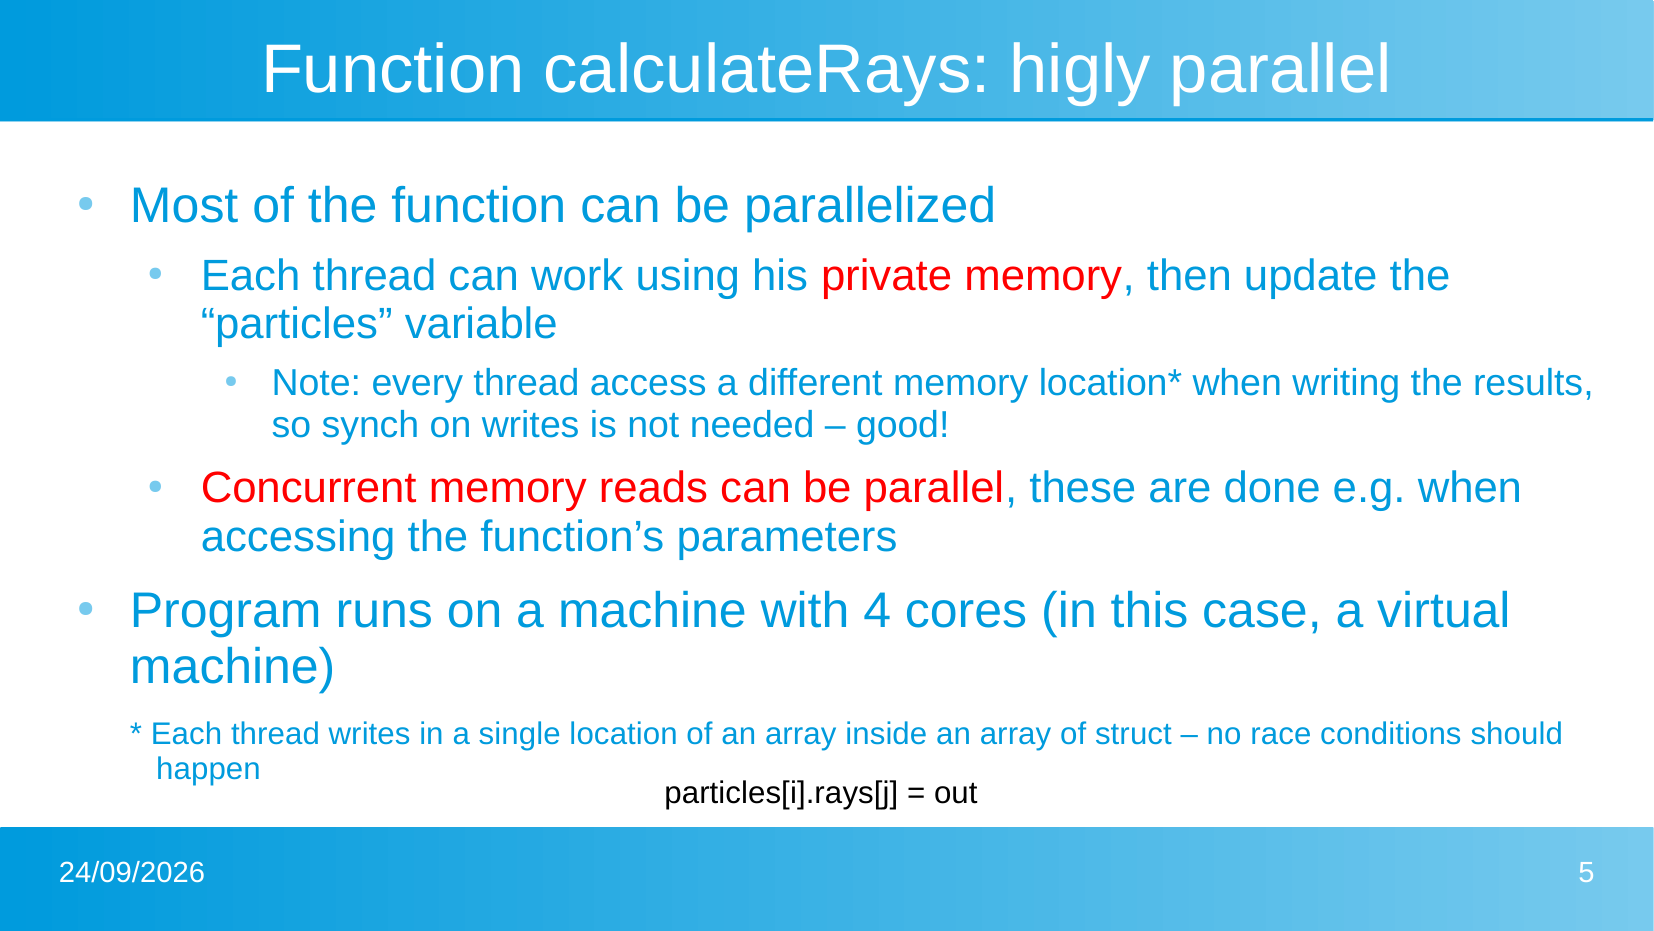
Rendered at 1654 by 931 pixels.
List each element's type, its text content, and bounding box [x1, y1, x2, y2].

title Function calculateRays: higly parallel [59, 29, 1595, 108]
list Most of the function can be parallelized Each thread can work using his private memory, then update the “particles” variable Note: every thread access a different memory location* when writing the results, so synch on writes is not needed – good! Concurrent memory reads can be parallel, these are done e.g. when accessing the function’s parameters Program runs on a machine with 4 cores (in this case, a virtual machine) * Each thread writes in a single location of an array inside an array of struct – no race conditions should happen [59, 177, 1625, 798]
text_box particles[i].rays[j] = out [649, 767, 1004, 827]
